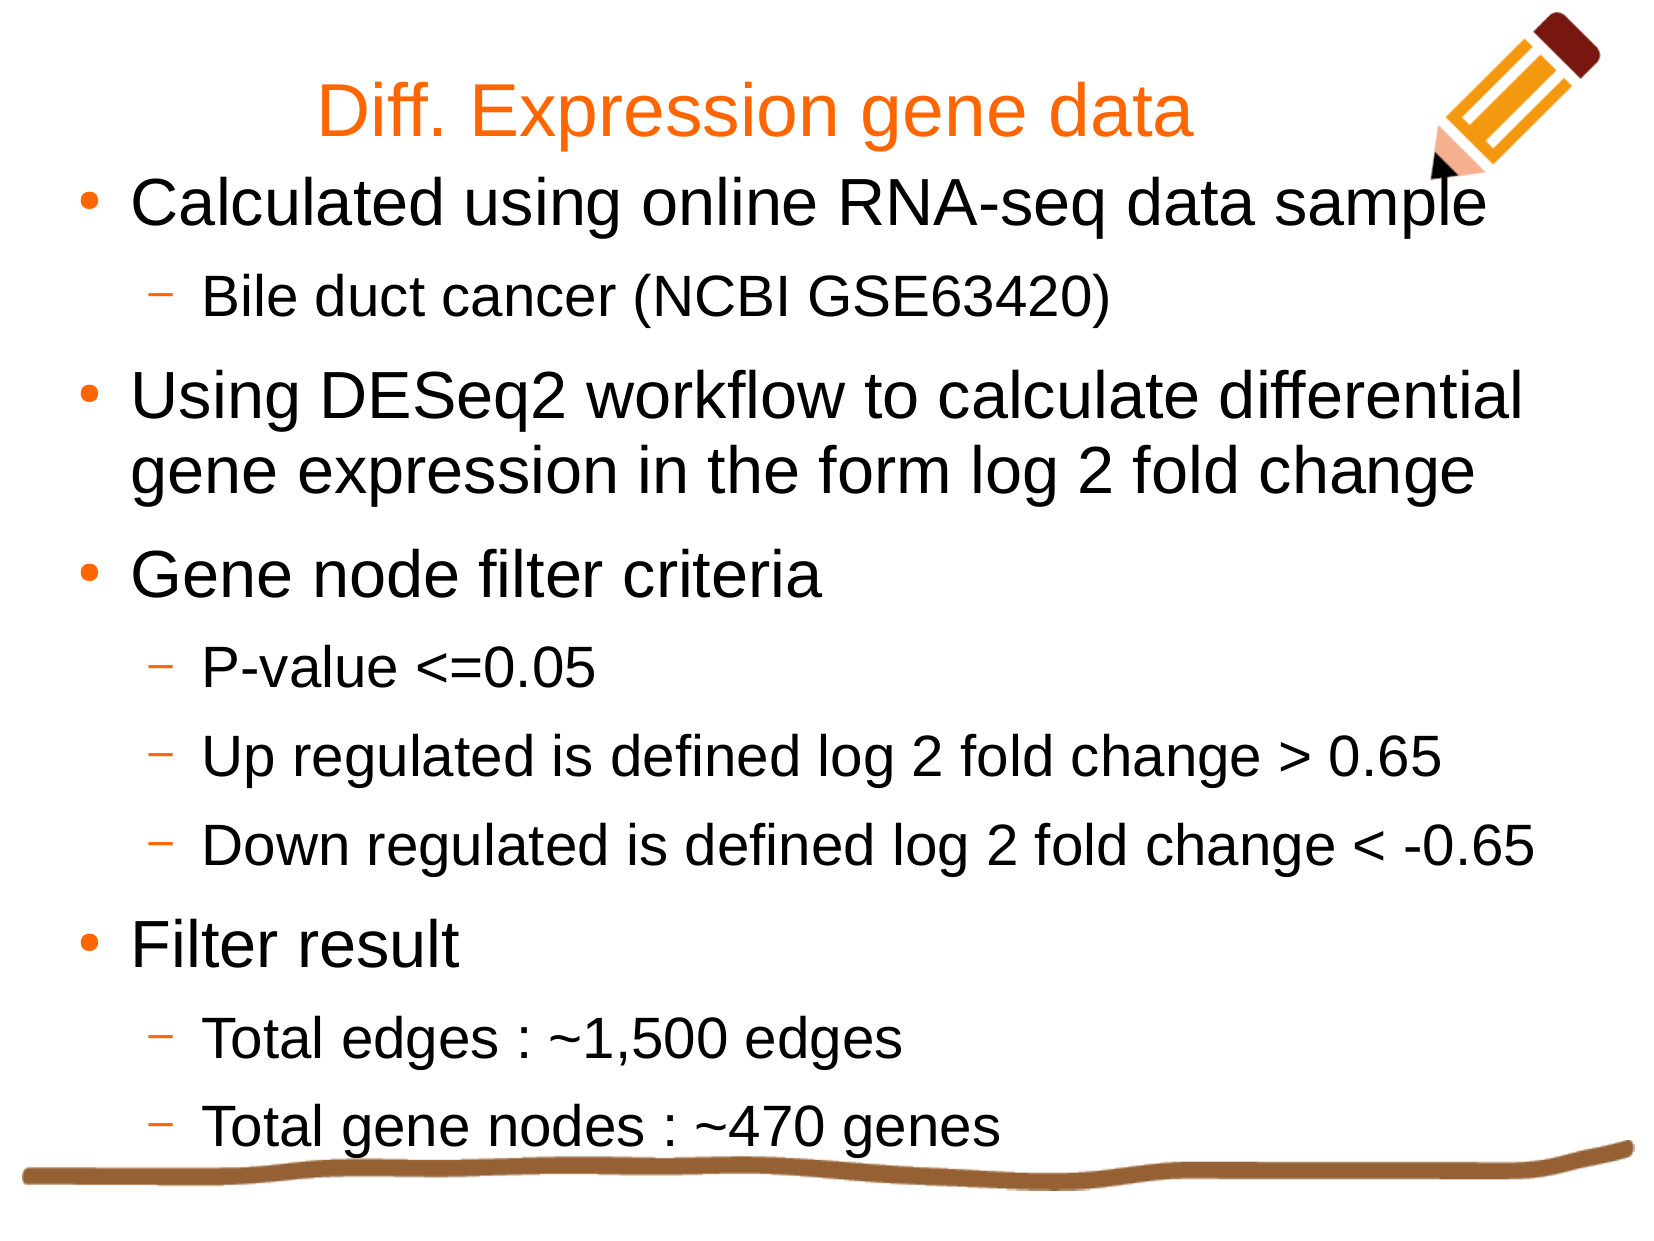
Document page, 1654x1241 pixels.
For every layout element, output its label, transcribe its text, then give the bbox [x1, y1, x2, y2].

picture [1606, 1140, 1635, 1191]
list Calculated using online RNA-seq data sample Bile duct cancer (NCBI GSE63420) Using DESeq2 workflow to calculate differential gene expression in the form log 2 fold change Gene node filter criteria P-value <=0.05 Up regulated is defined log 2 fold change > 0.65 Down regulated is defined log 2 fold change < -0.65 Filter result Total edges : ~1,500 edges Total gene nodes : ~470 genes [60, 165, 1606, 1201]
title Diff. Expression gene data [82, 49, 1430, 165]
picture [1430, 12, 1601, 165]
picture [22, 1140, 60, 1191]
